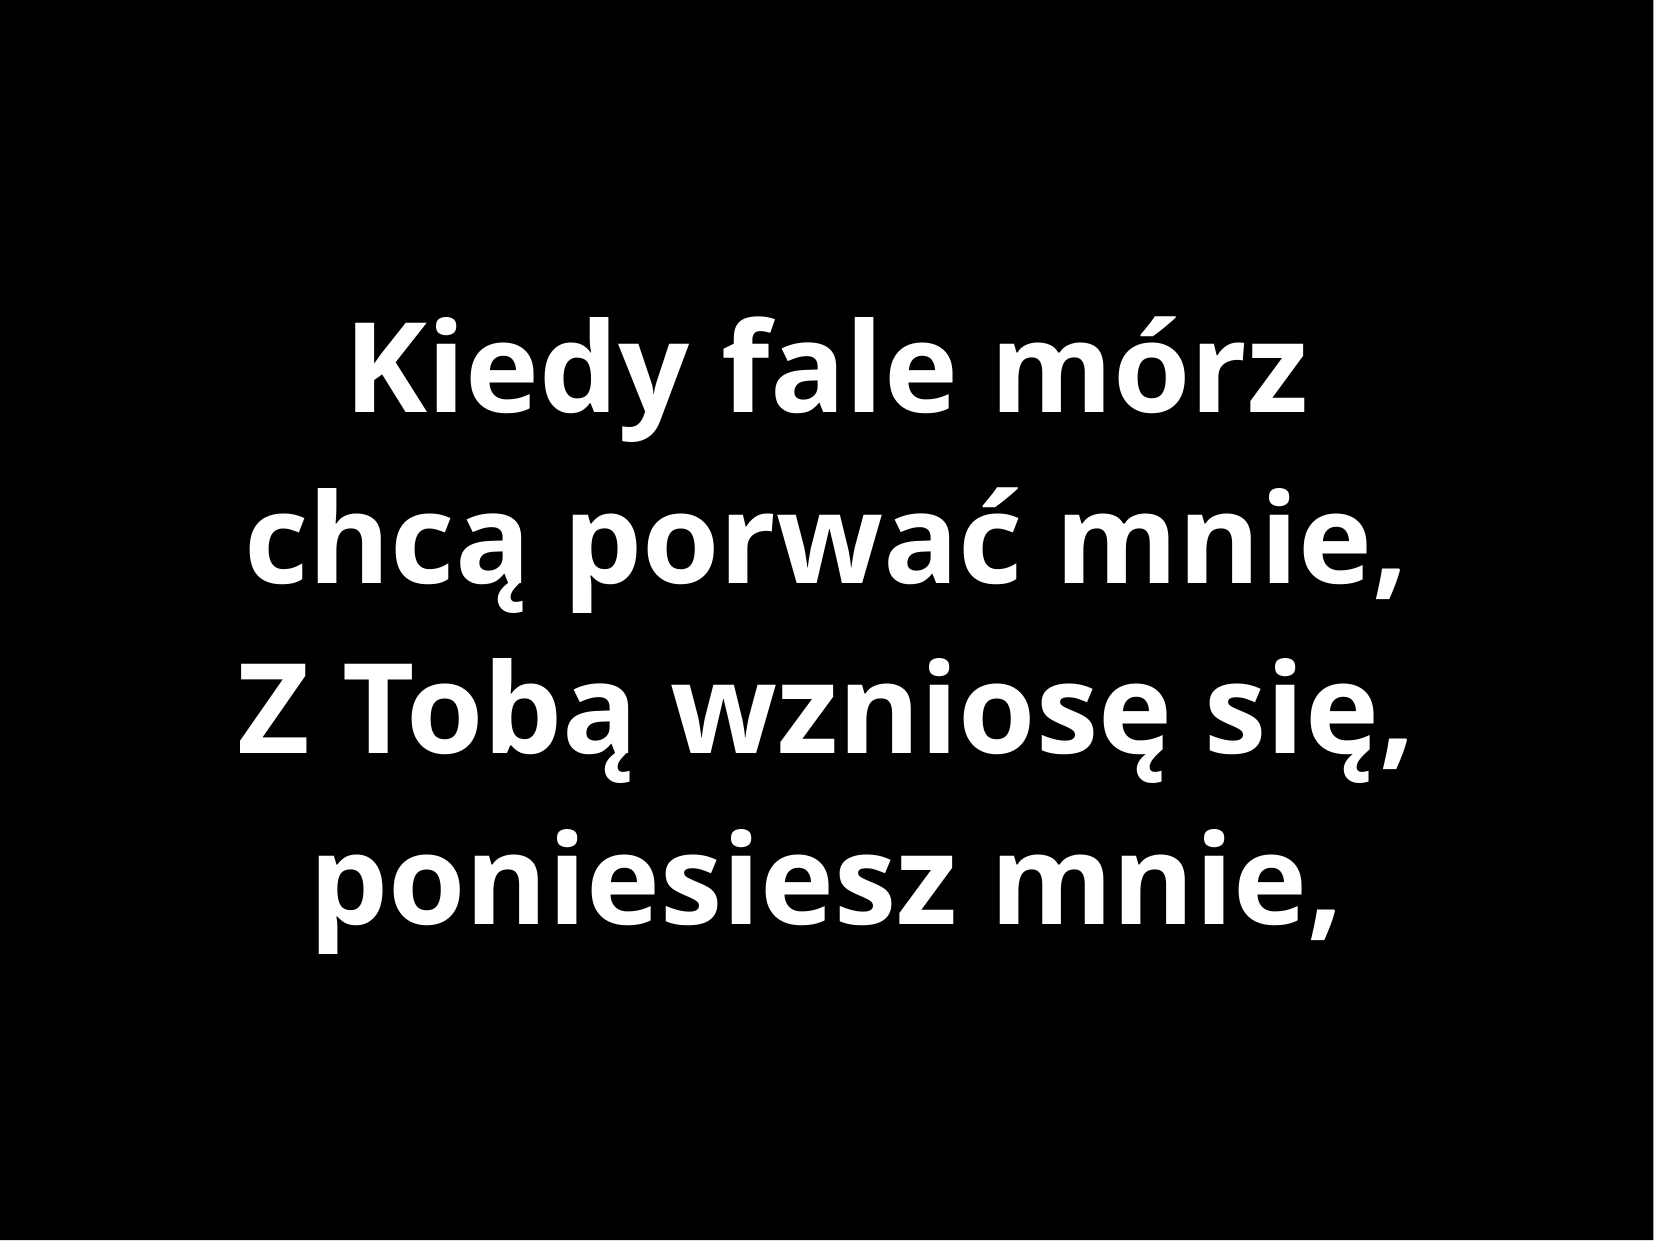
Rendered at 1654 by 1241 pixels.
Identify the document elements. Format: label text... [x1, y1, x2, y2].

title Kiedy fale mórz chcą porwać mnie, Z Tobą wzniosę się, poniesiesz mnie, [0, 0, 1654, 1241]
